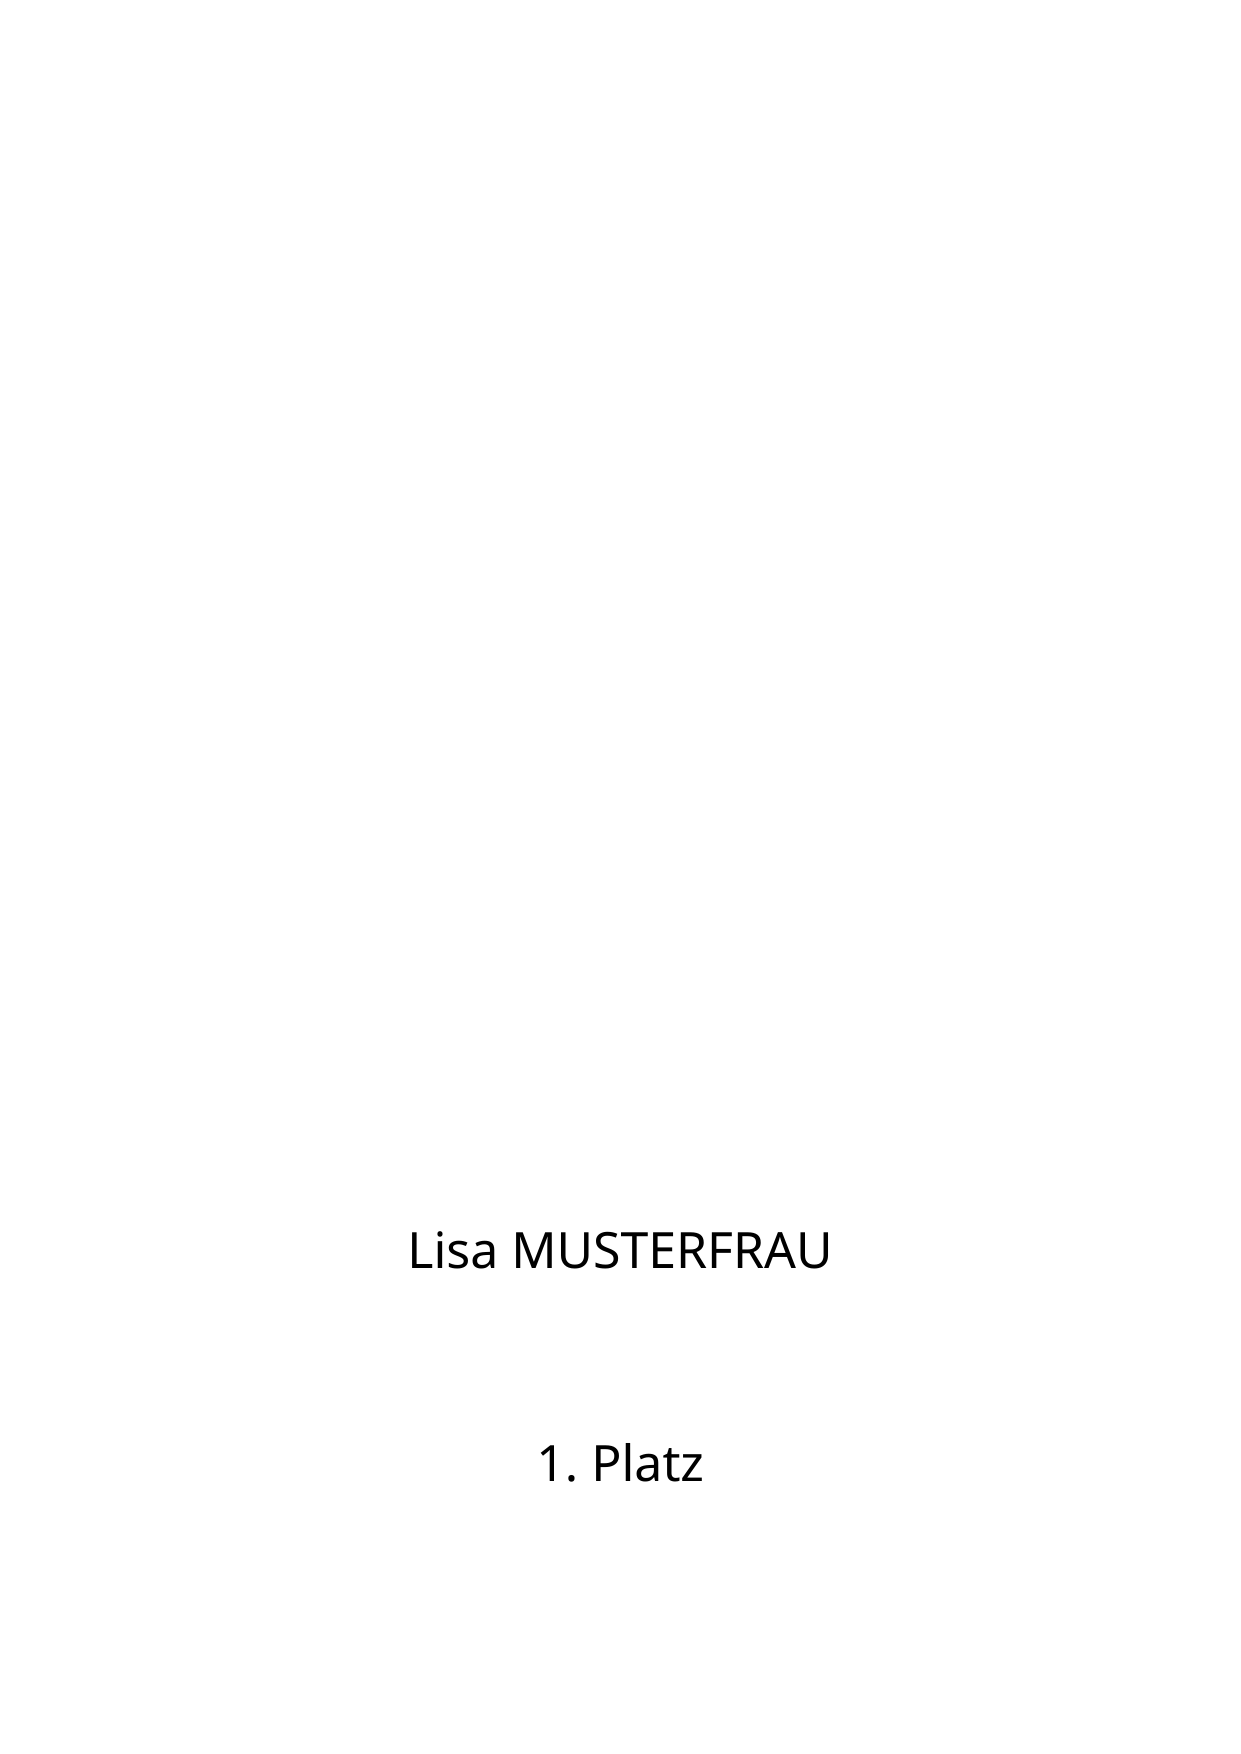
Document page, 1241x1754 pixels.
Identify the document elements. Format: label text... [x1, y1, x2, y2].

text_box 1. Platz [59, 1381, 1182, 1543]
subtitle Lisa MUSTERFRAU [59, 1169, 1182, 1330]
